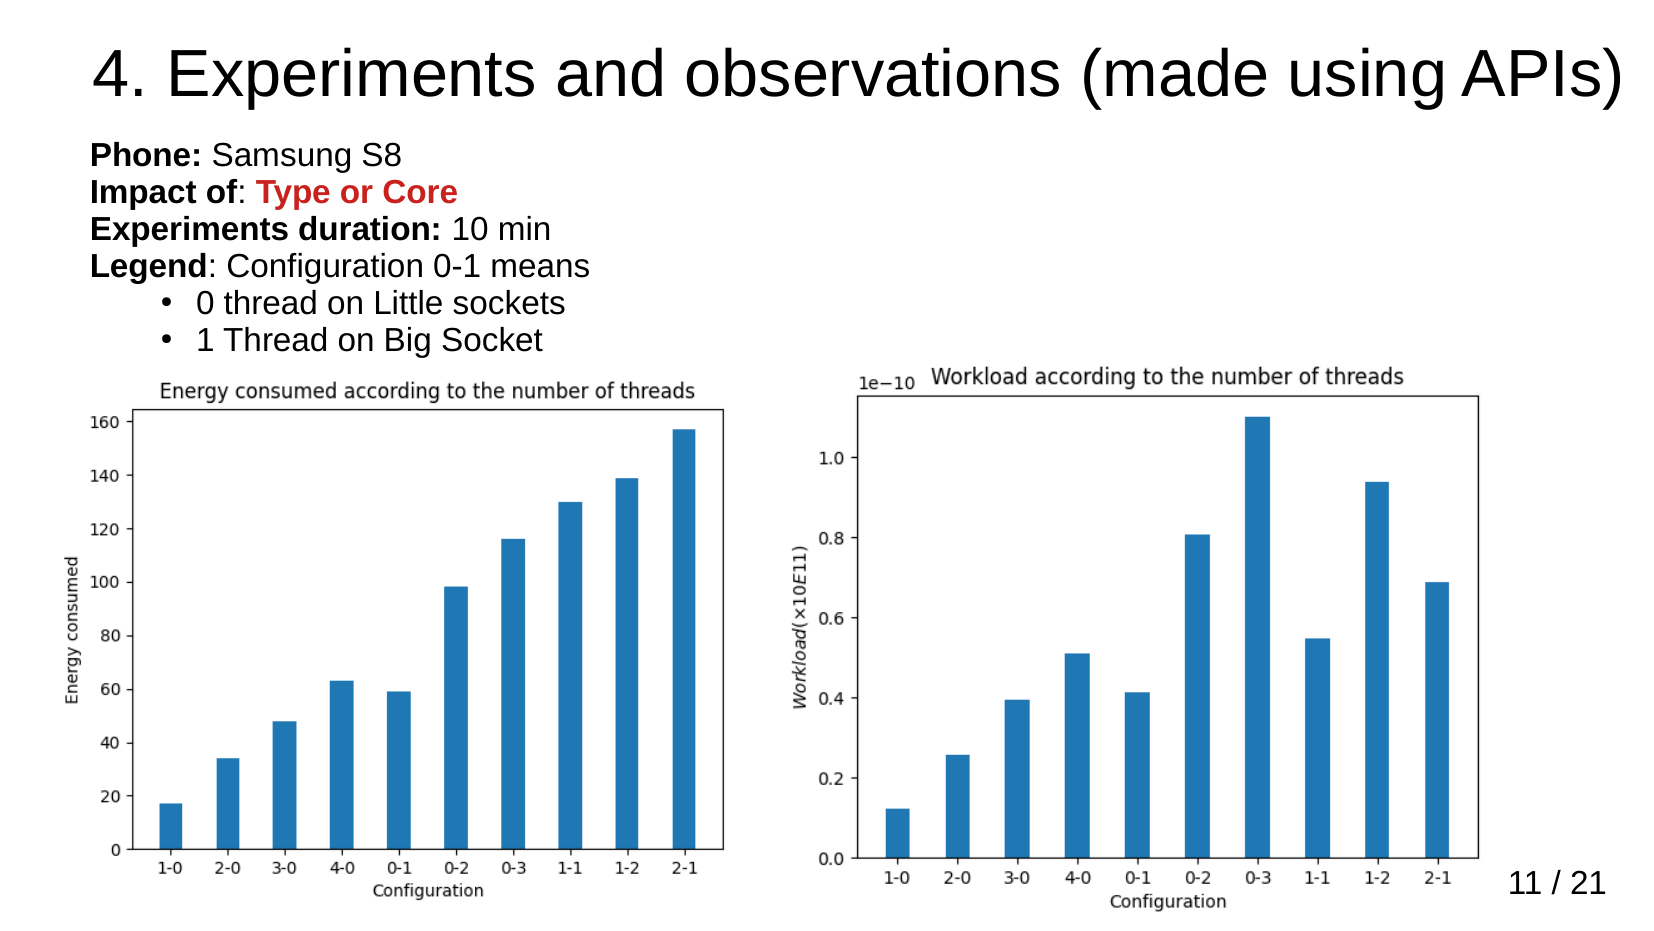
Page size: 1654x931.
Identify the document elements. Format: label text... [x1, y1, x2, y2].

text_box Phone: Samsung S8 Impact of: Type or Core Experiments duration: 10 min Legend: Configuration 0-1 means 0 thread on Little sockets 1 Thread on Big Socket [75, 129, 638, 367]
picture [37, 323, 1558, 924]
title 4. Experiments and observations (made using APIs) [92, 0, 1651, 148]
text_box 11 / 21 [1493, 856, 1654, 927]
